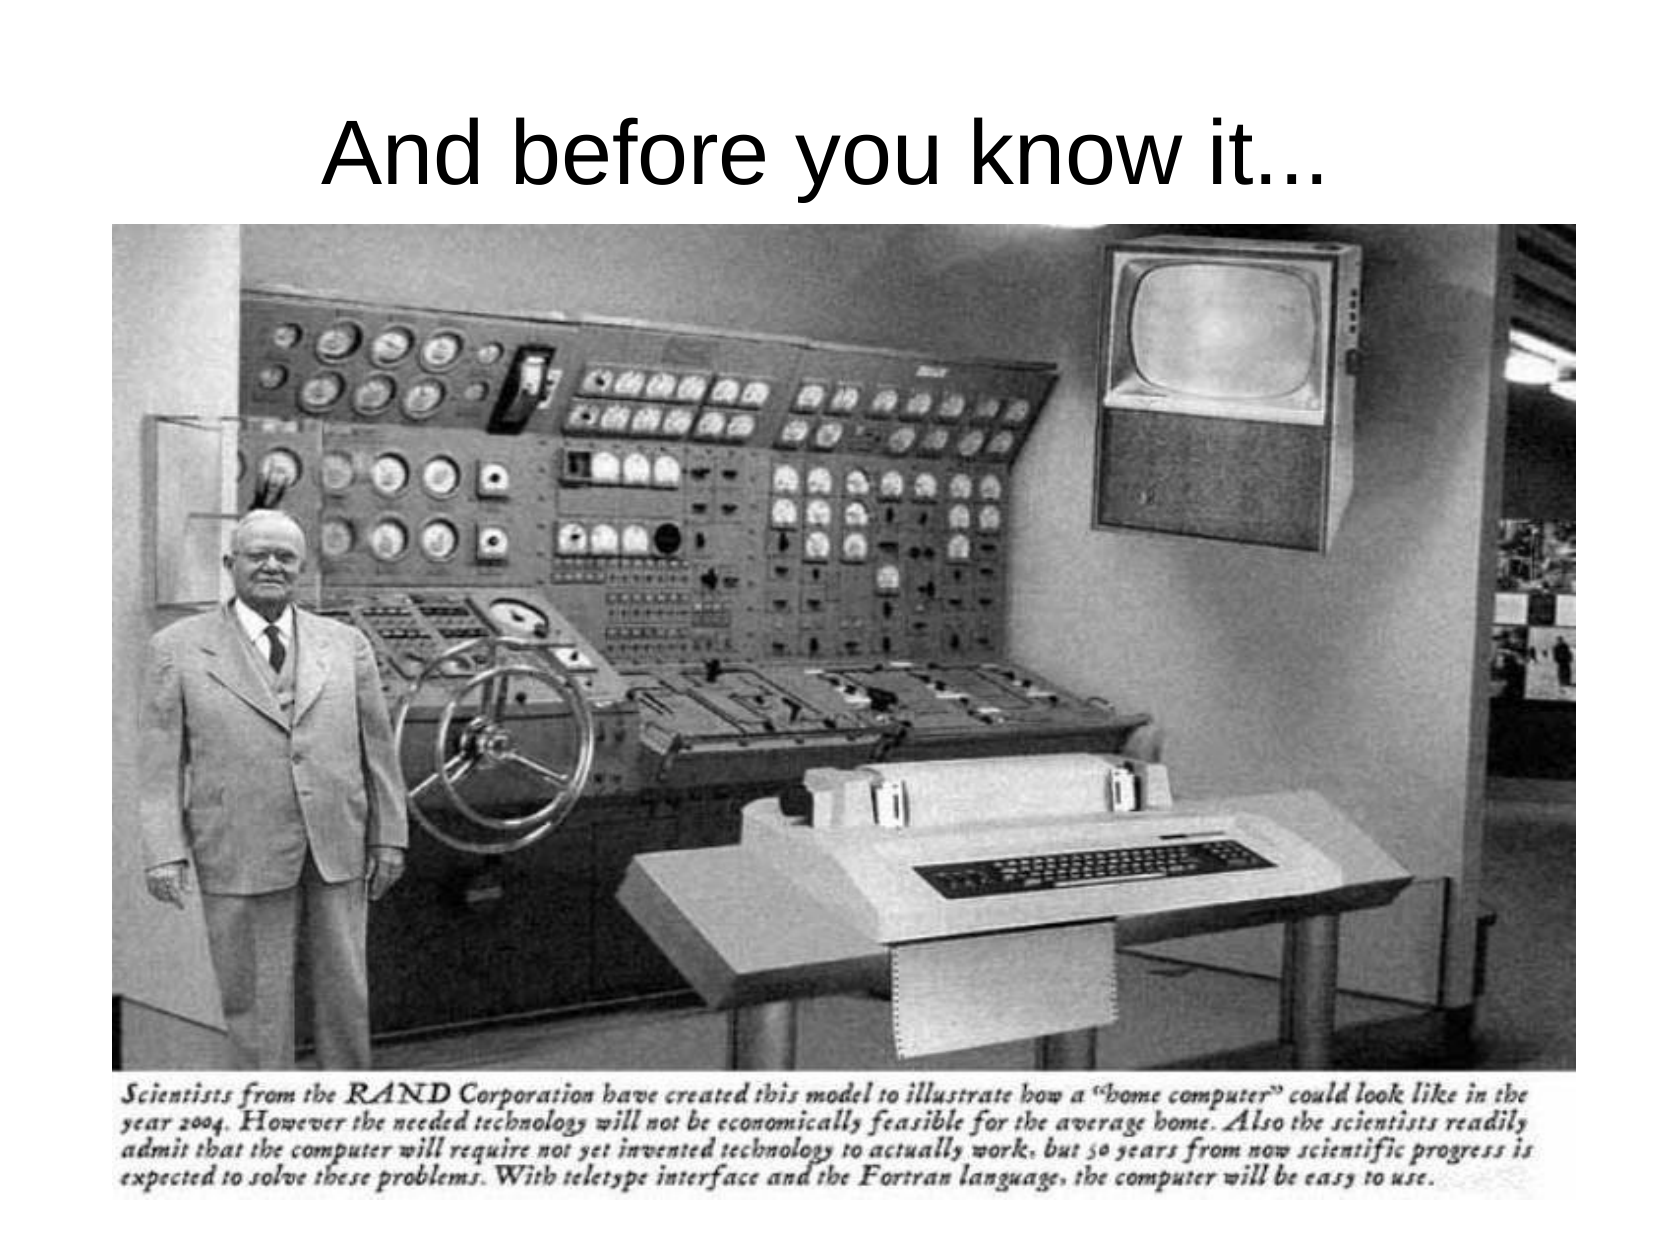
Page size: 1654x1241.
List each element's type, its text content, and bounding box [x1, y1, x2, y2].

title And before you know it... [82, 49, 1571, 257]
picture [112, 224, 1576, 1201]
